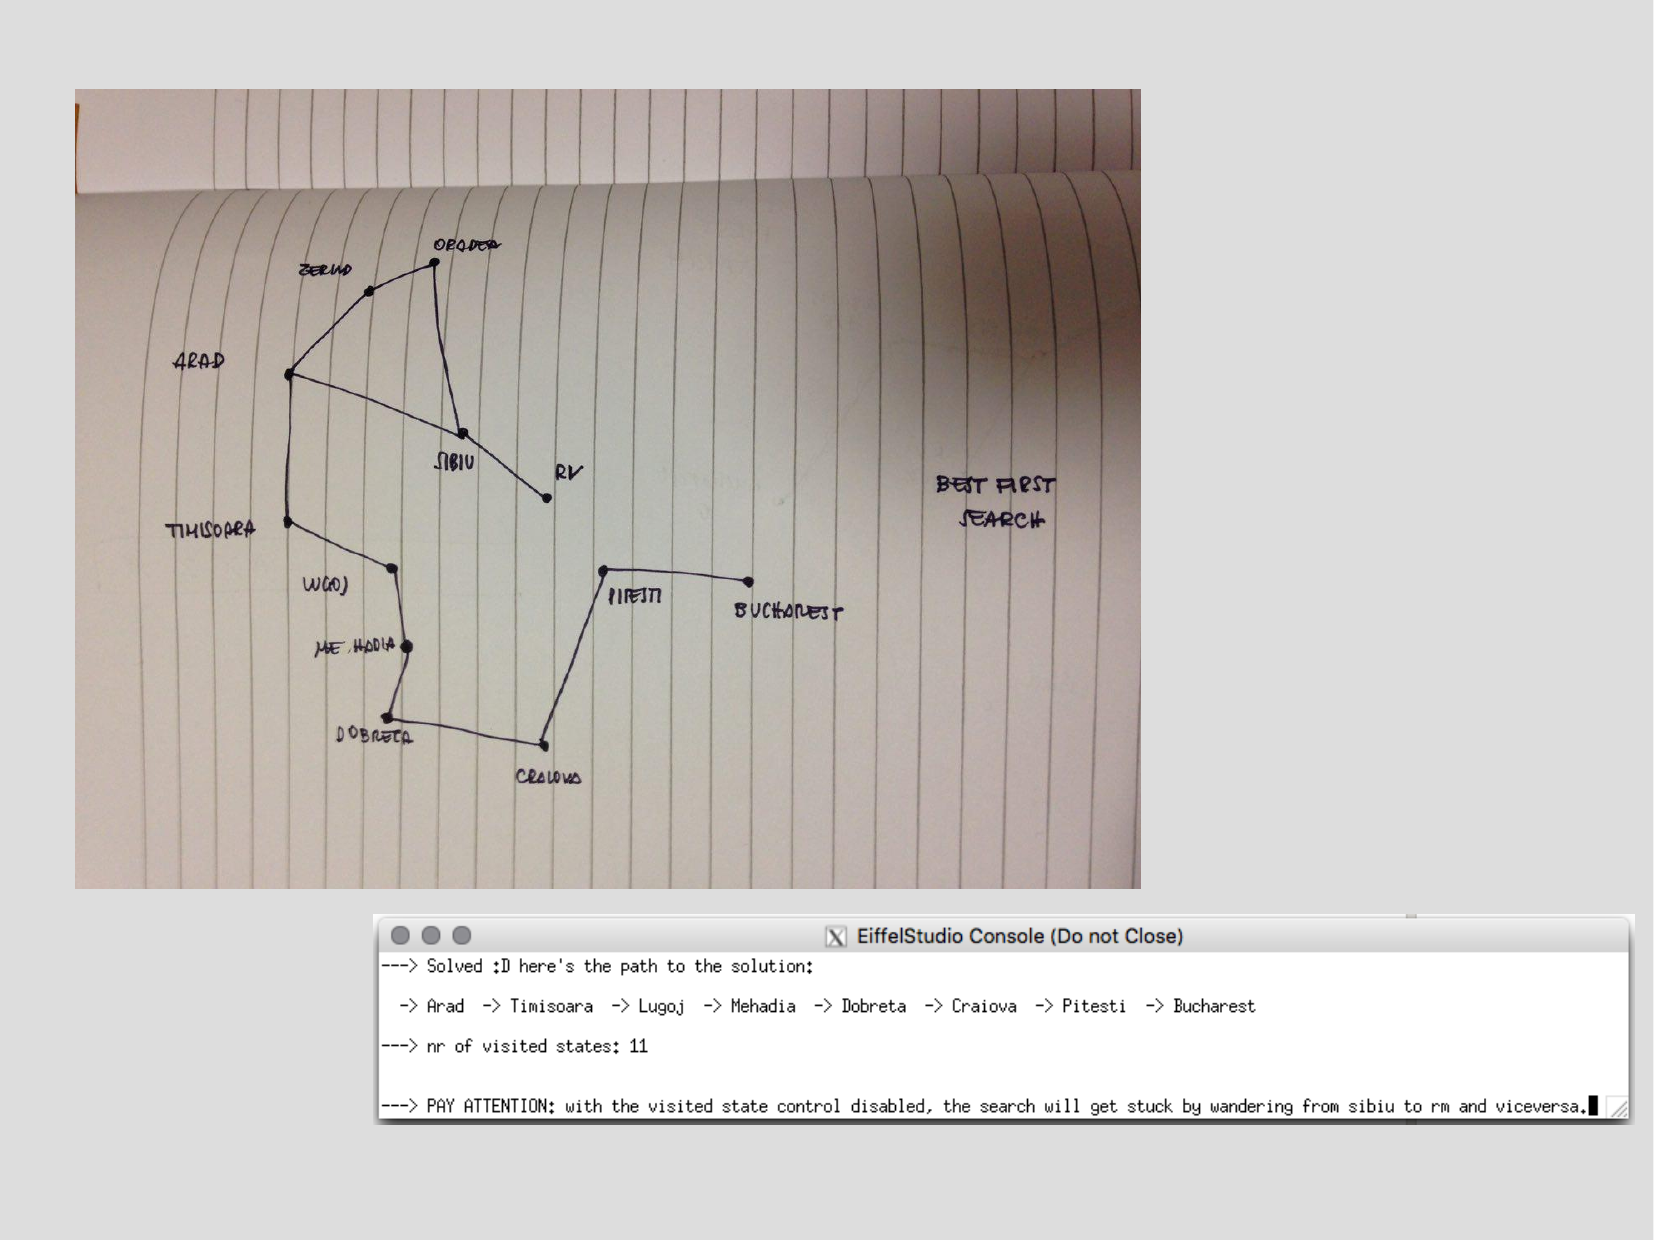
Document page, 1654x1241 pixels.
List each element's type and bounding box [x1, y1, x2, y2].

picture [75, 89, 1141, 889]
picture [373, 914, 1635, 1126]
